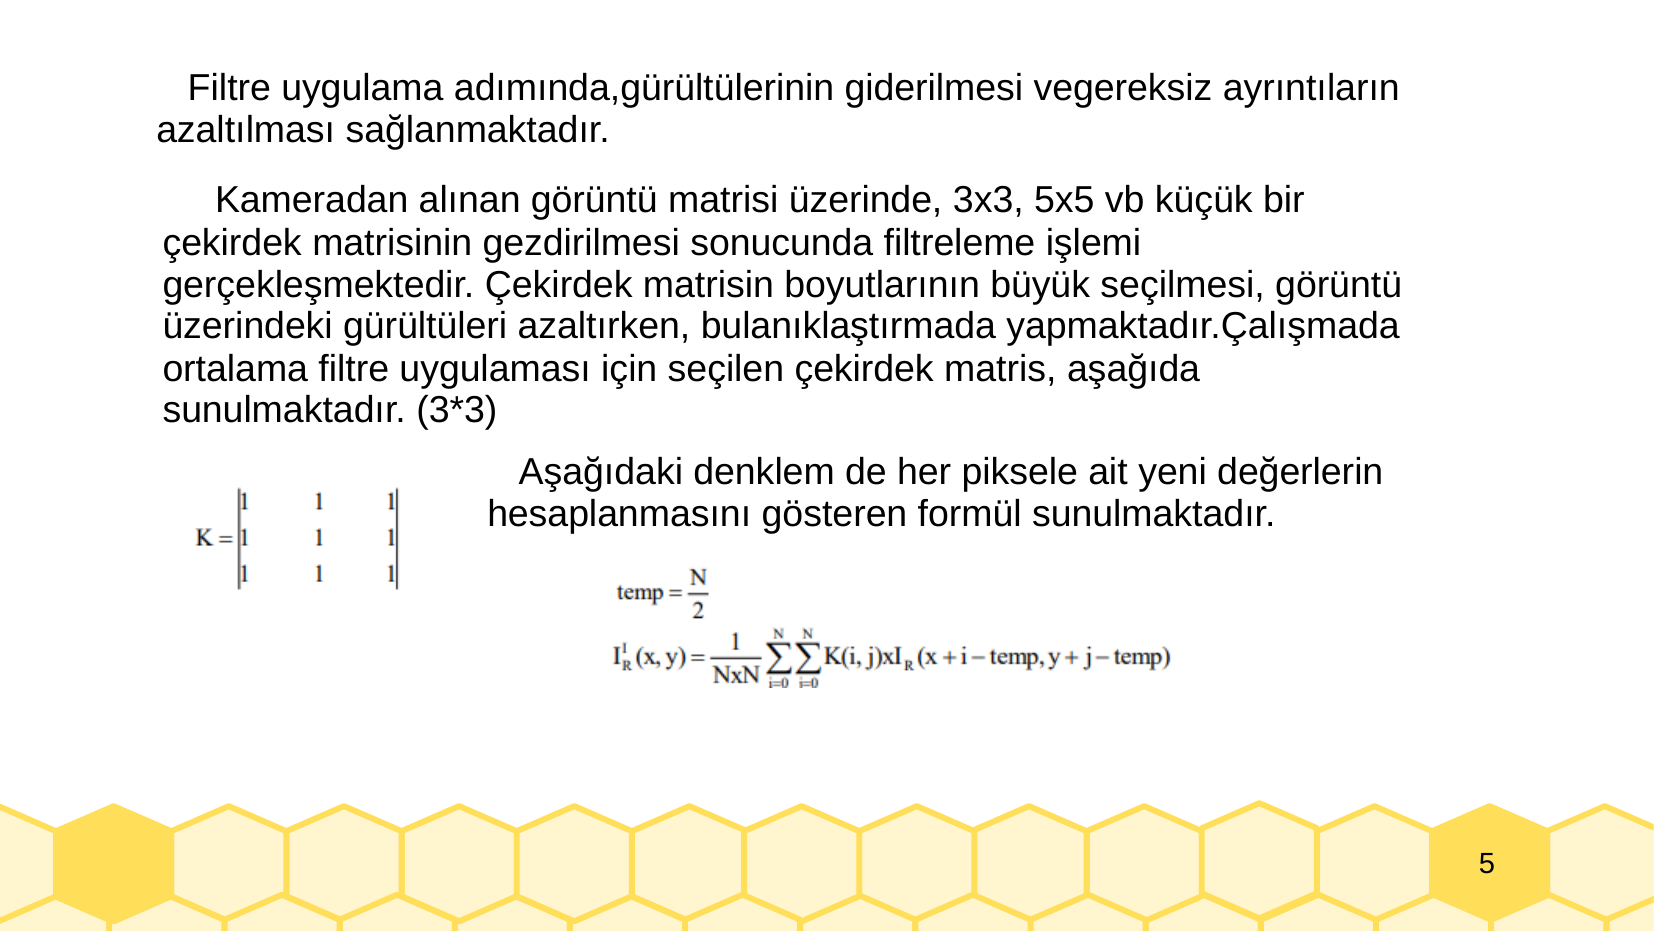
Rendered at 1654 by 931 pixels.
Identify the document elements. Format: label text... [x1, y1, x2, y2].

text_box Filtre uygulama adımında,gürültülerinin giderilmesi vegereksiz ayrıntıların azaltılması sağlanmaktadır. [141, 59, 1447, 242]
text_box Kameradan alınan görüntü matrisi üzerinde, 3x3, 5x5 vb küçük bir çekirdek matrisinin gezdirilmesi sonucunda filtreleme işlemi gerçekleşmektedir. Çekirdek matrisin boyutlarının büyük seçilmesi, görüntü üzerindeki gürültüleri azaltırken, bulanıklaştırmada yapmaktadır.Çalışmada ortalama filtre uygulaması için seçilen çekirdek matris, aşağıda sunulmaktadır. (3*3) [147, 171, 1418, 355]
text_box Aşağıdaki denklem de her piksele ait yeni değerlerin hesaplanmasını gösteren formül sunulmaktadır. [472, 442, 1625, 626]
picture [177, 472, 434, 604]
picture [590, 560, 1189, 688]
